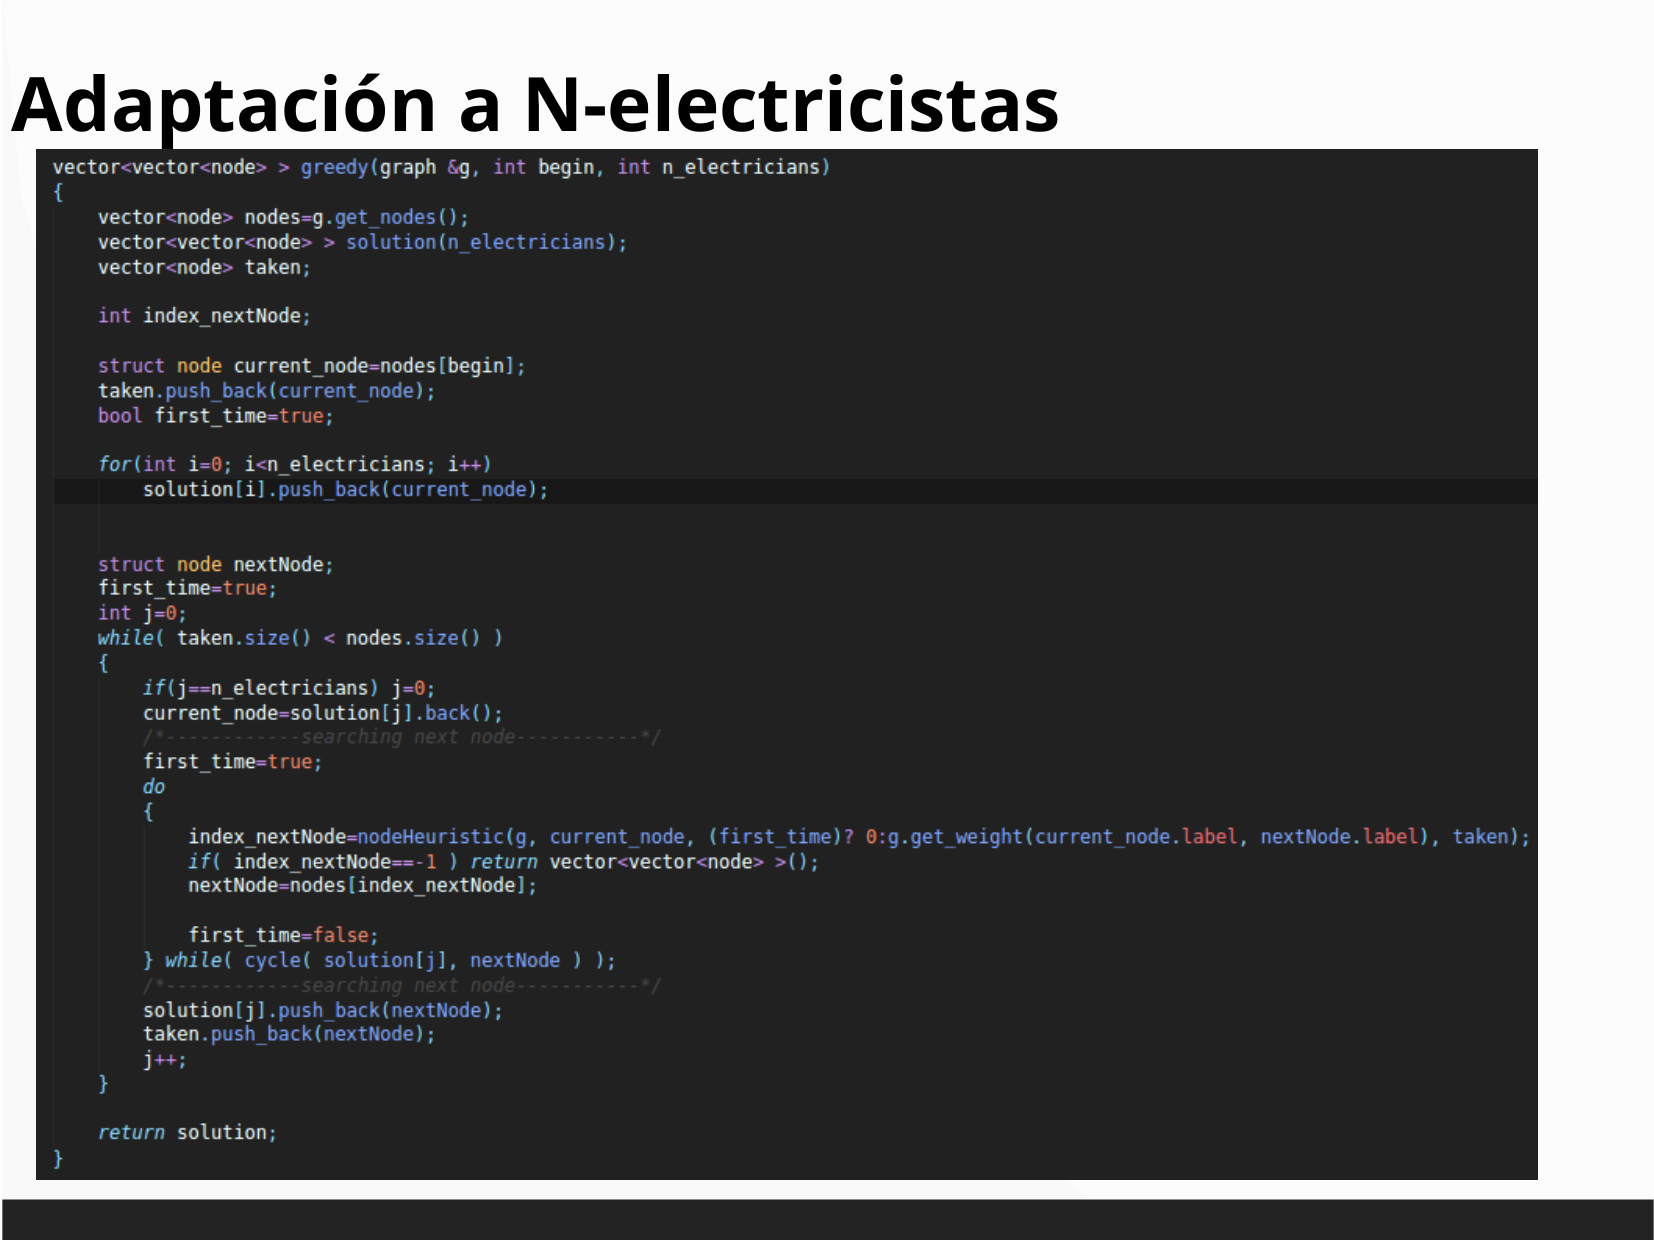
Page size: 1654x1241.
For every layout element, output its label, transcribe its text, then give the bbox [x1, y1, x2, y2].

title Adaptación a N-electricistas [11, 17, 1501, 188]
picture [2, 0, 1654, 1241]
